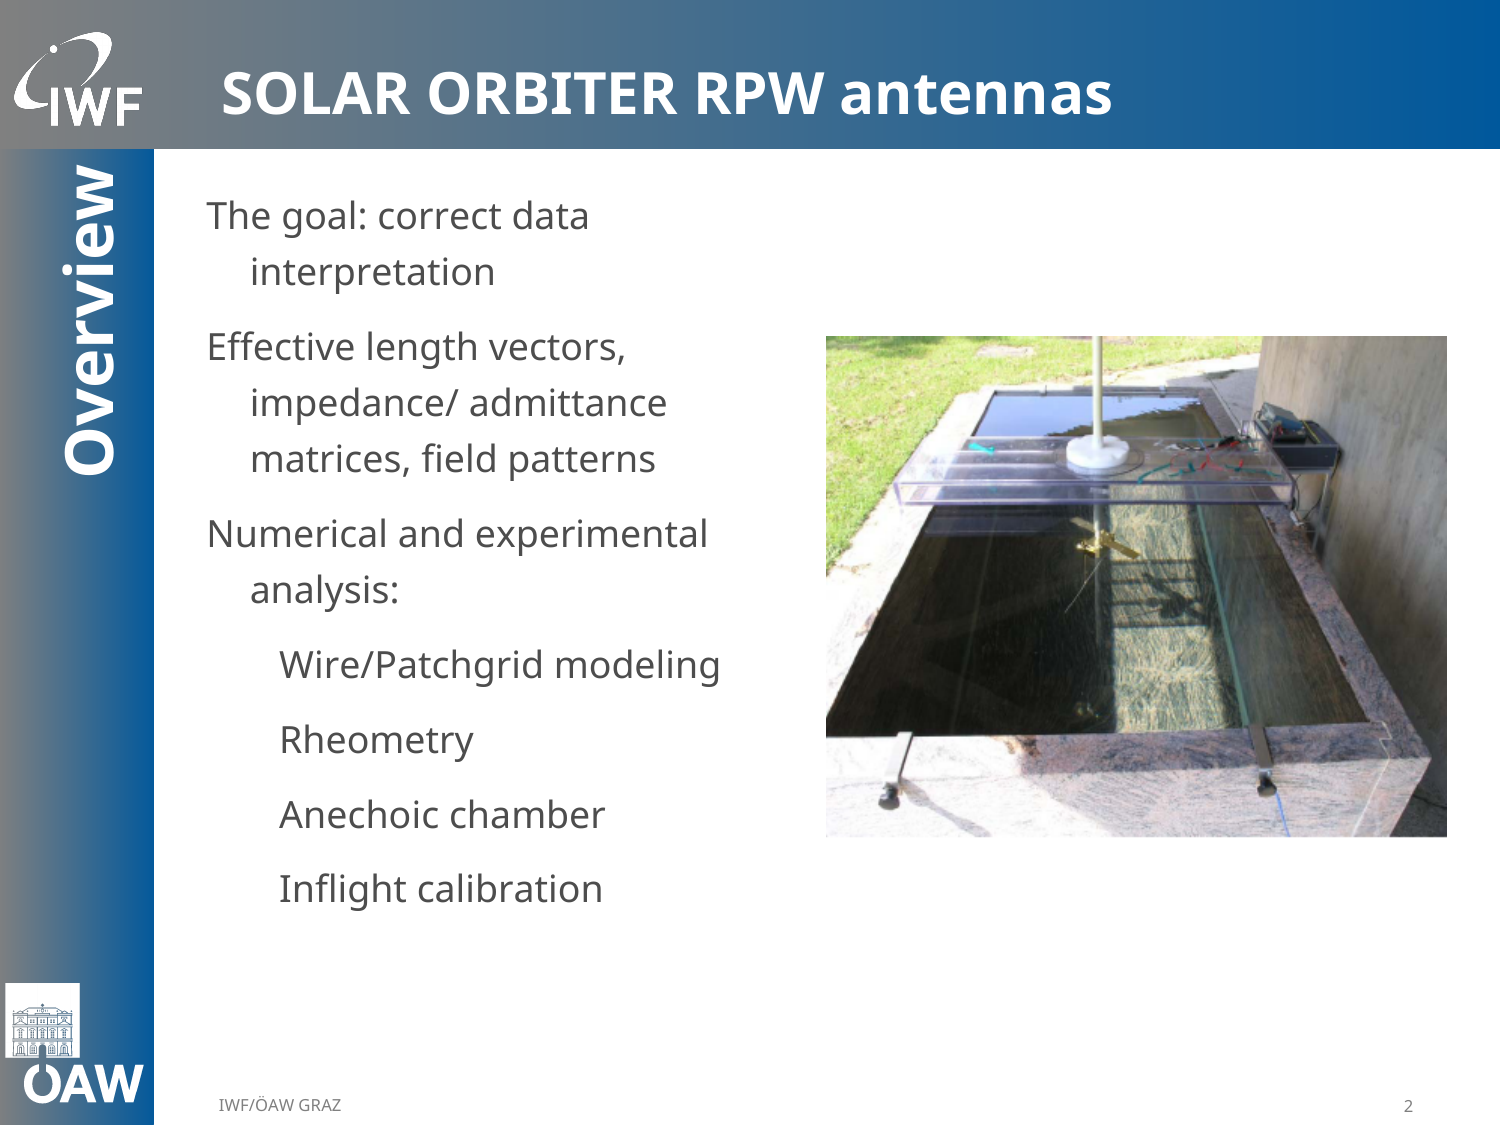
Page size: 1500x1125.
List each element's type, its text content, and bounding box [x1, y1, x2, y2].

title SOLAR ORBITER RPW antennas [206, 42, 1459, 149]
picture [5, 983, 154, 1105]
text_box Overview [29, 148, 154, 959]
picture [8, 32, 154, 132]
list The goal: correct data interpretation Effective length vectors, impedance/ admittance matrices, field patterns Numerical and experimental analysis: Wire/Patchgrid modeling Rheometry Anechoic chamber Inflight calibration [206, 184, 818, 1083]
picture [826, 336, 1447, 839]
